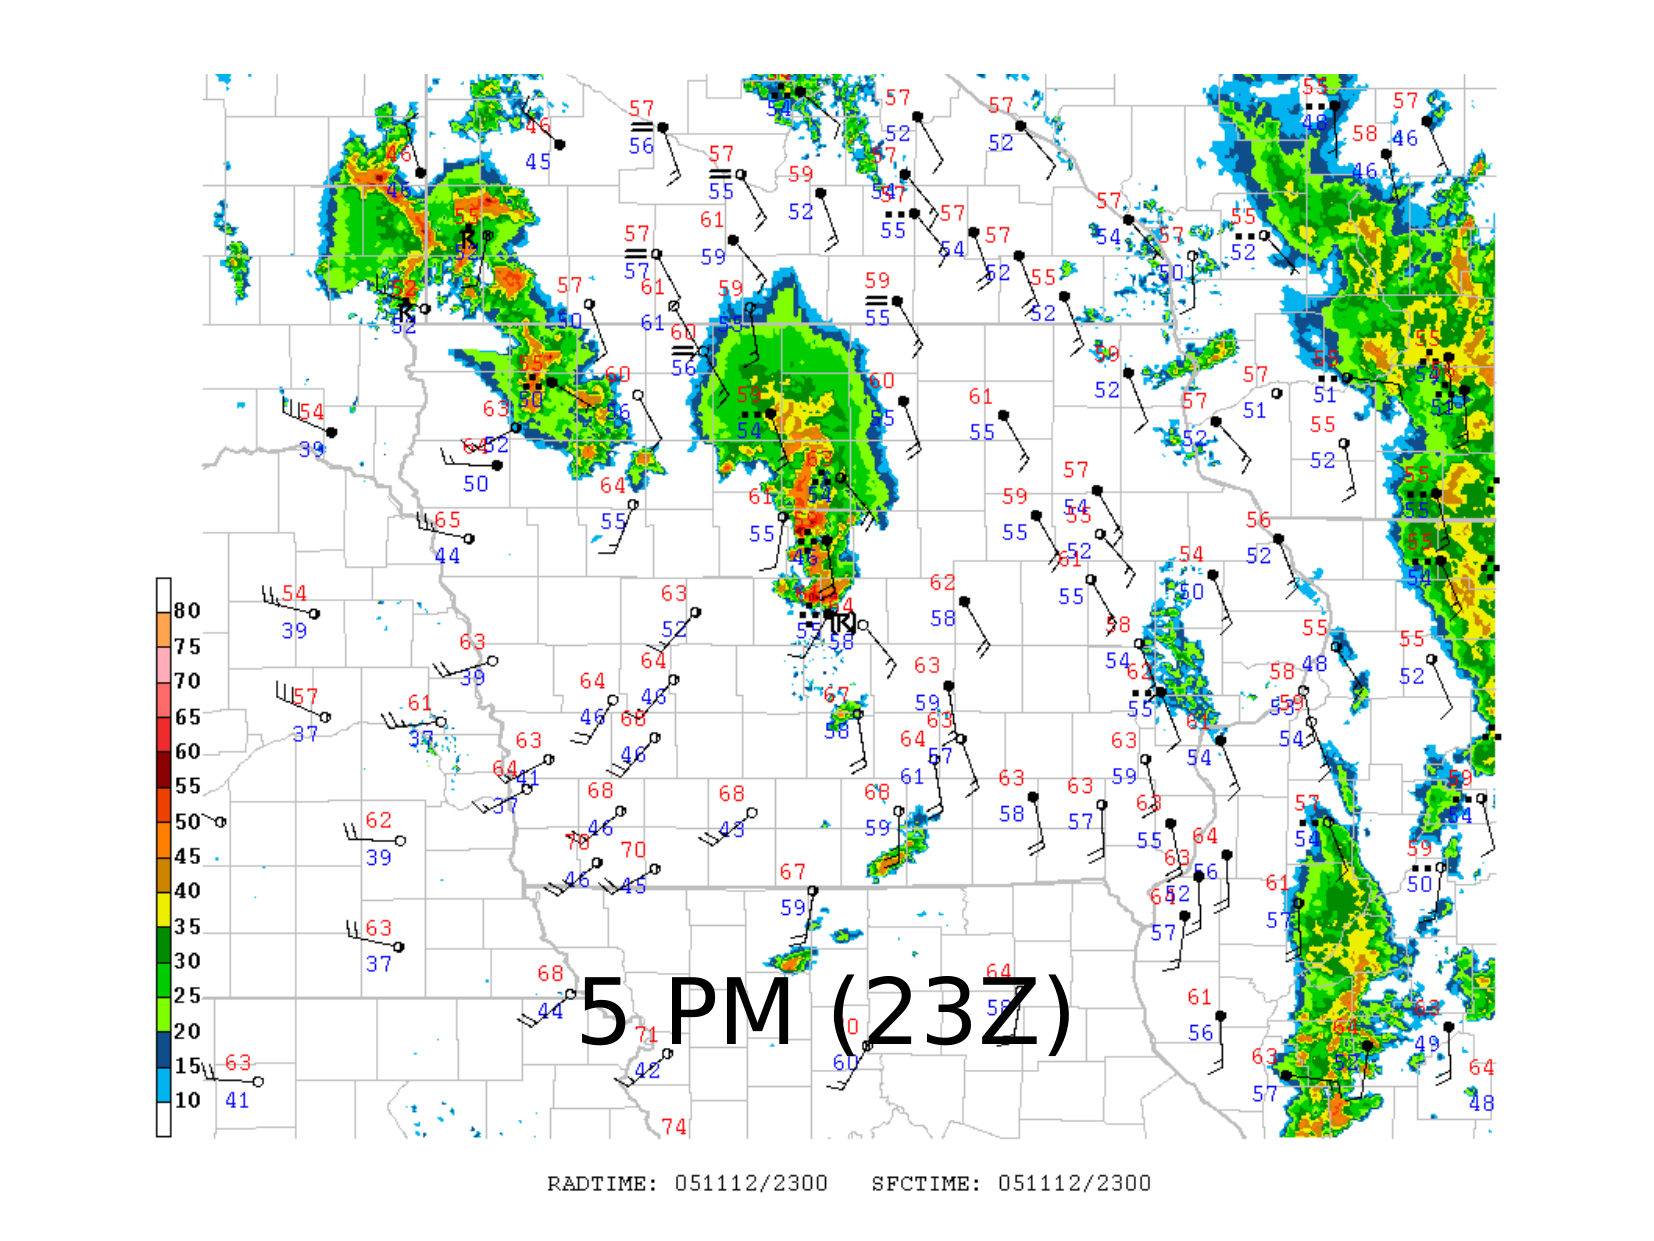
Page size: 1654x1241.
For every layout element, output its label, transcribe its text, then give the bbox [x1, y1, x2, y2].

picture [150, 74, 1550, 900]
picture [1291, 105, 1299, 113]
picture [150, 1126, 1550, 1194]
title 5 PM (23Z) [82, 900, 1571, 1126]
picture [1235, 74, 1260, 83]
